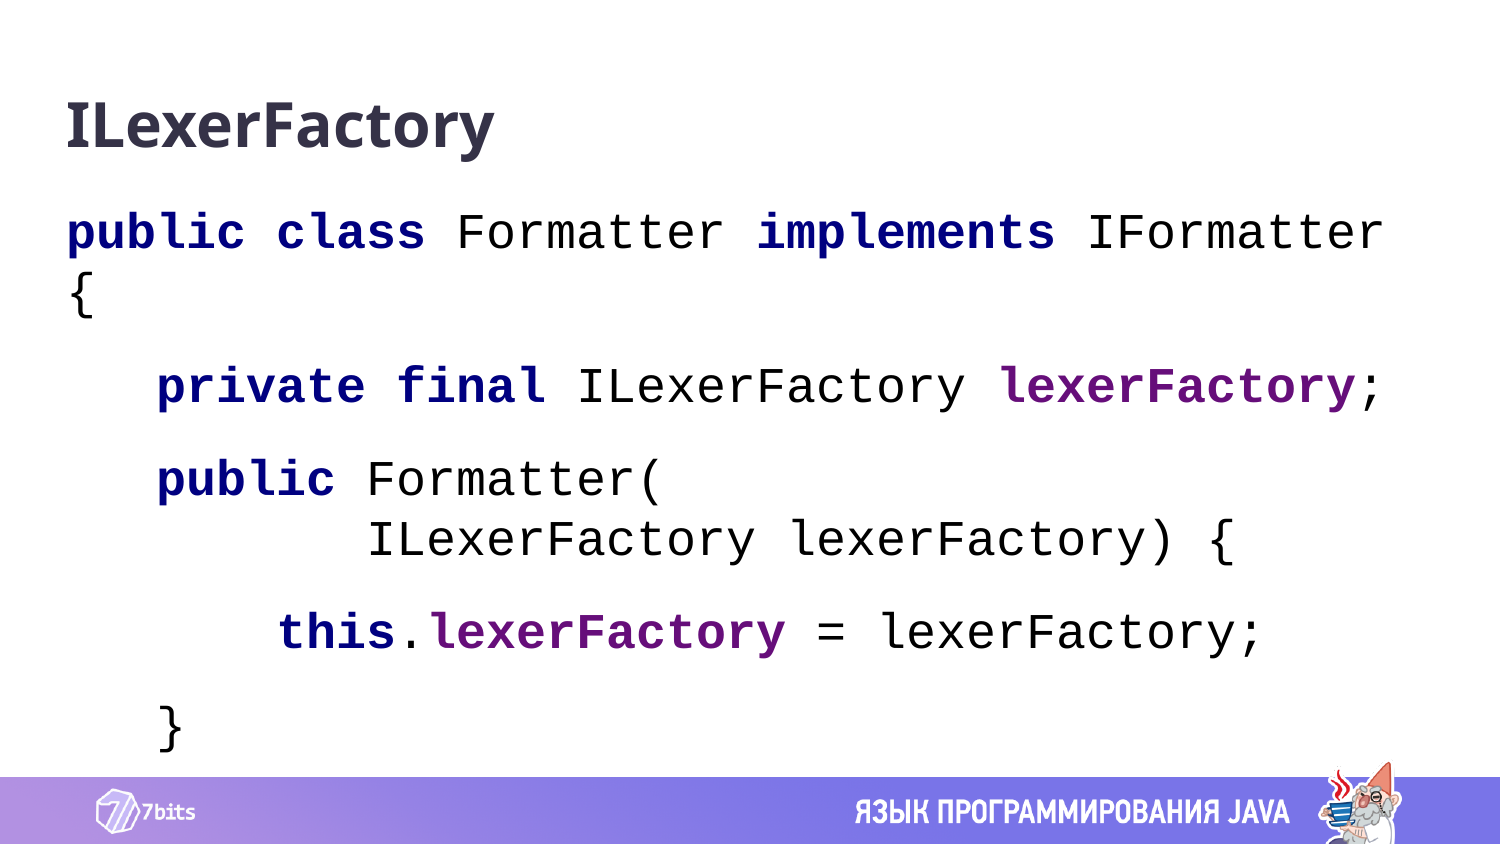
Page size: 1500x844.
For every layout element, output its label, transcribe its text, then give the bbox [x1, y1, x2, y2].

list public class Formatter implements IFormatter { private final ILexerFactory lexerFactory; public Formatter( ILexerFactory lexerFactory) { this.lexerFactory = lexerFactory; } [51, 184, 1449, 745]
picture [0, 717, 1500, 844]
title ILexerFactory [51, 69, 1449, 164]
